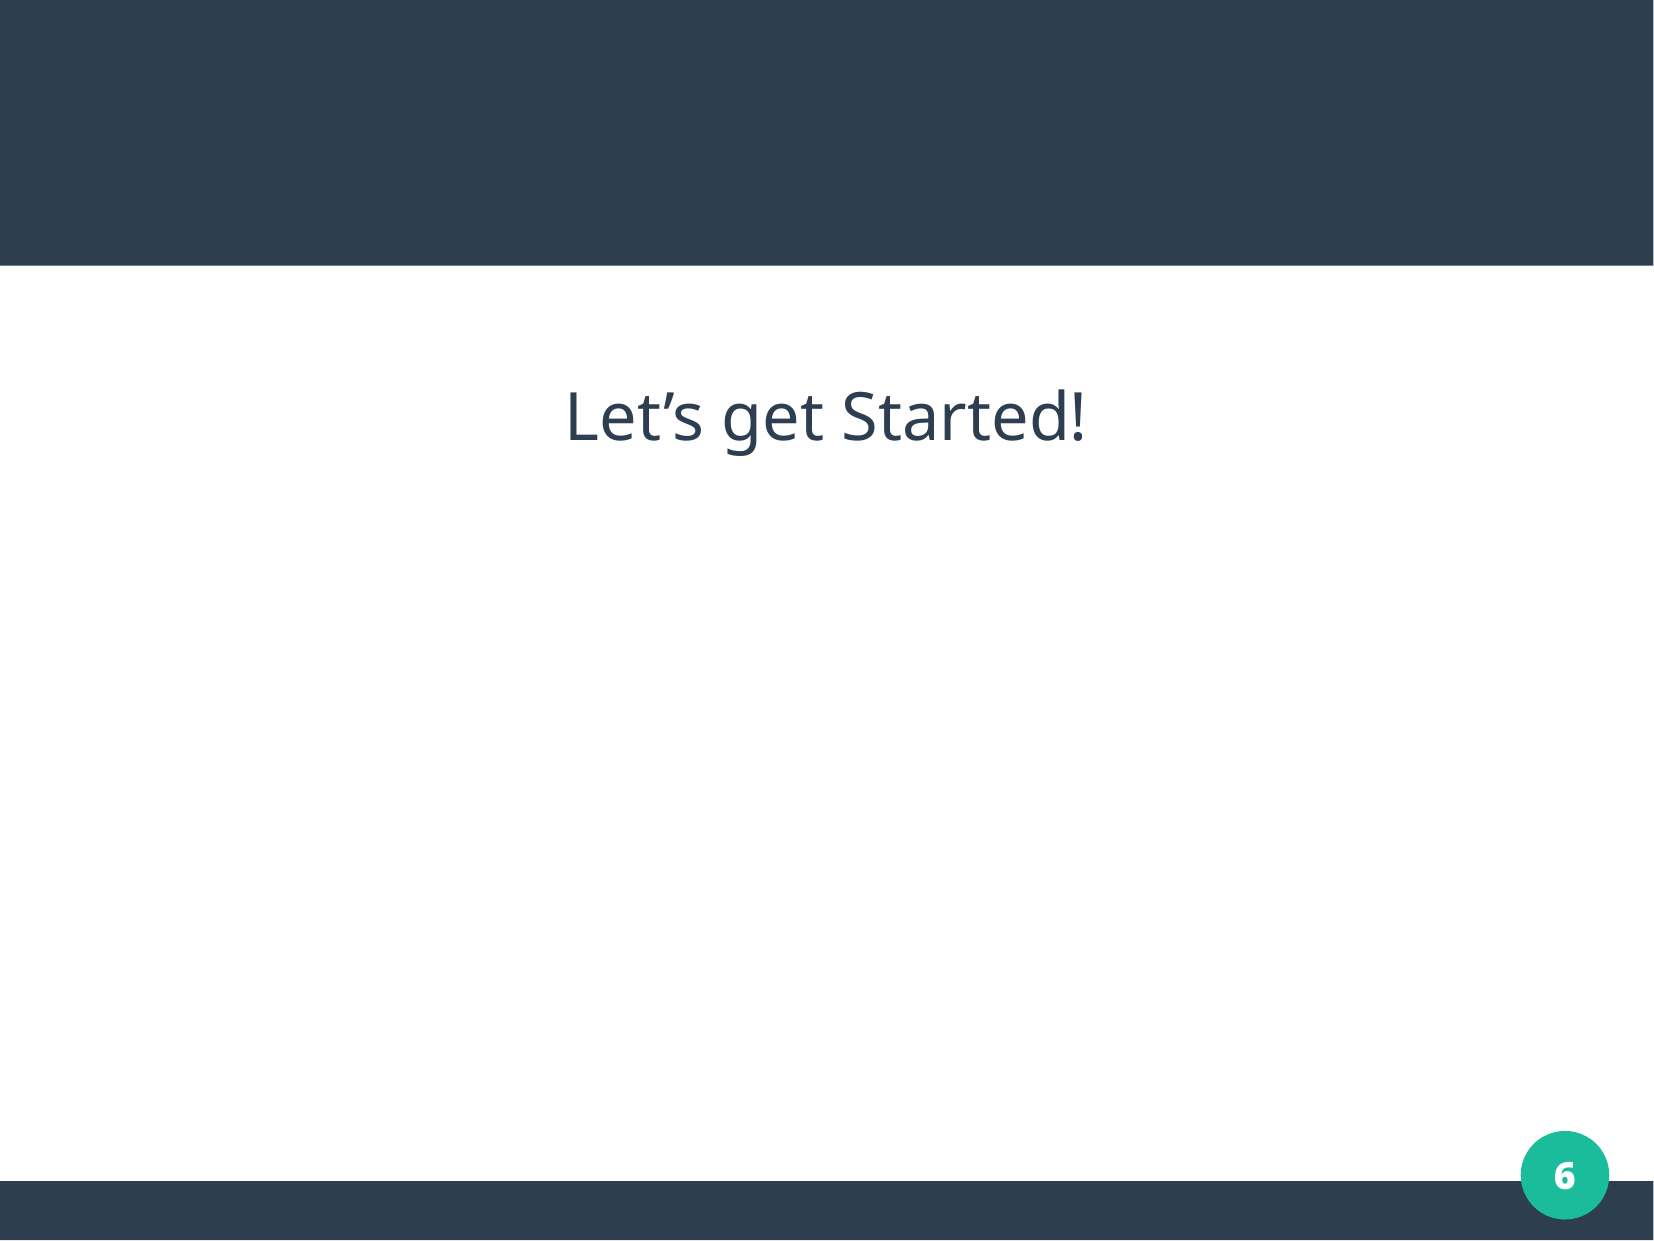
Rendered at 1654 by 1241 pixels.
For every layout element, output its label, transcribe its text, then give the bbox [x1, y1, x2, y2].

subtitle Let’s get Started! [59, 49, 1595, 779]
